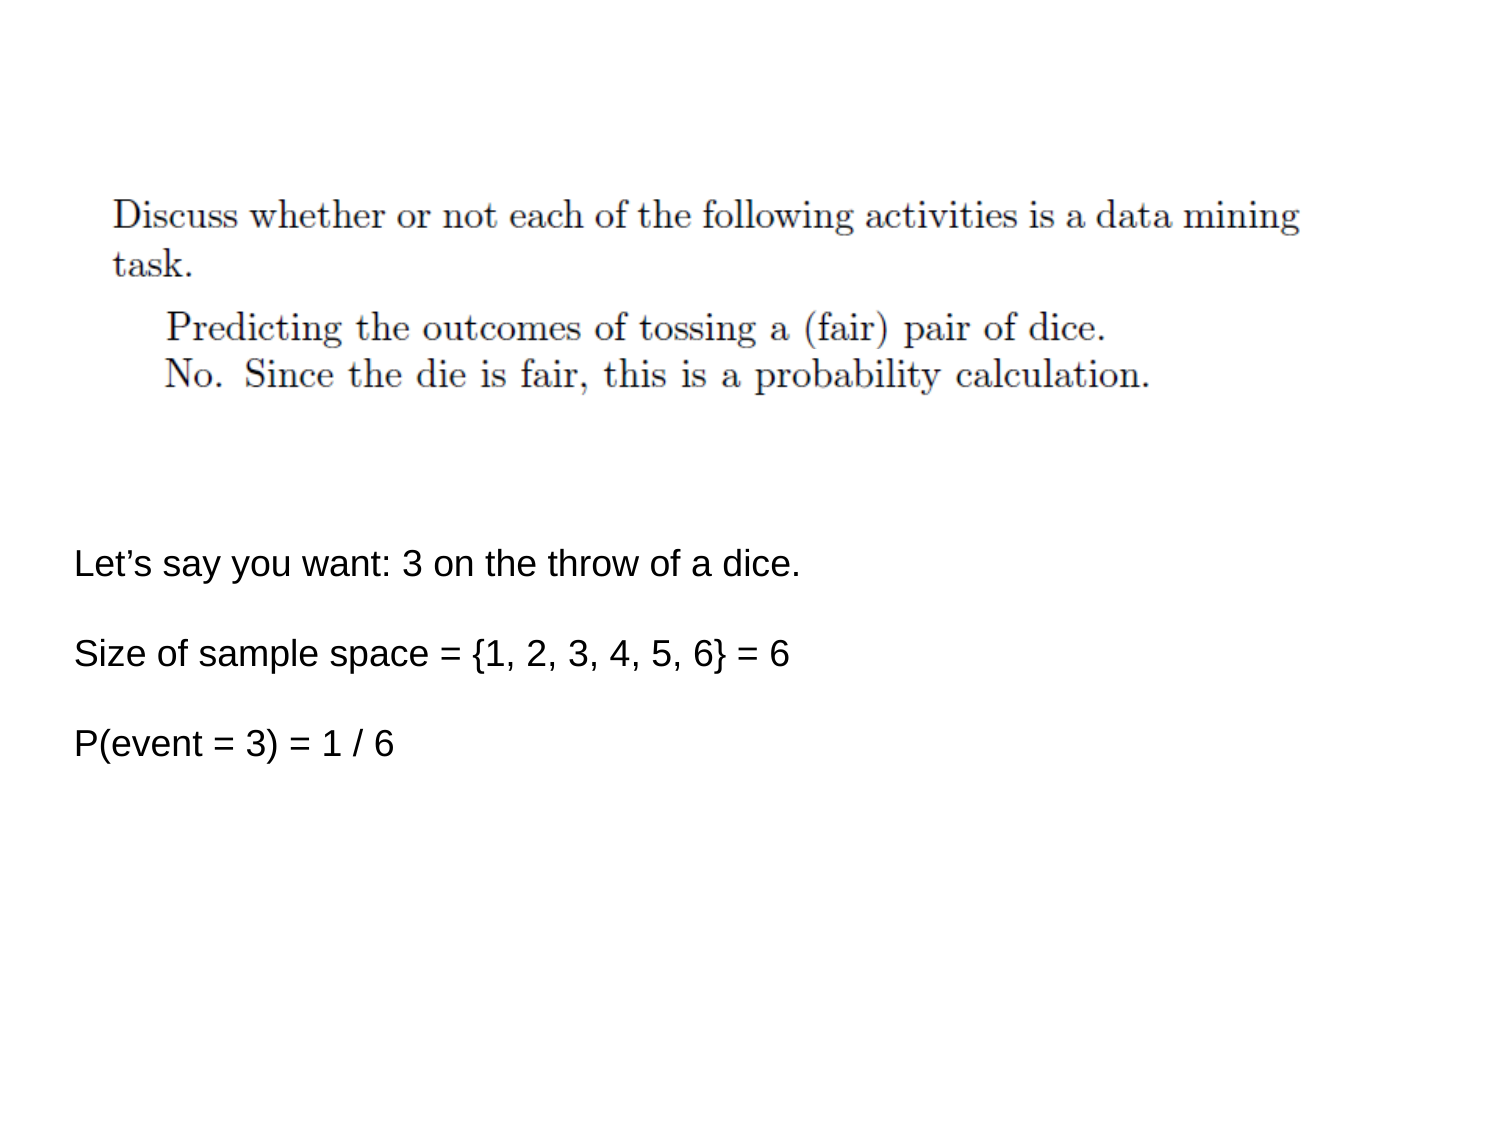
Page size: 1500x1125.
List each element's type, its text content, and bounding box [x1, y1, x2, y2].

text_box Let’s say you want: 3 on the throw of a dice. Size of sample space = {1, 2, 3, 4, 5, 6} = 6 P(event = 3) = 1 / 6 [58, 531, 1299, 757]
picture [162, 304, 1155, 400]
picture [99, 187, 1317, 291]
